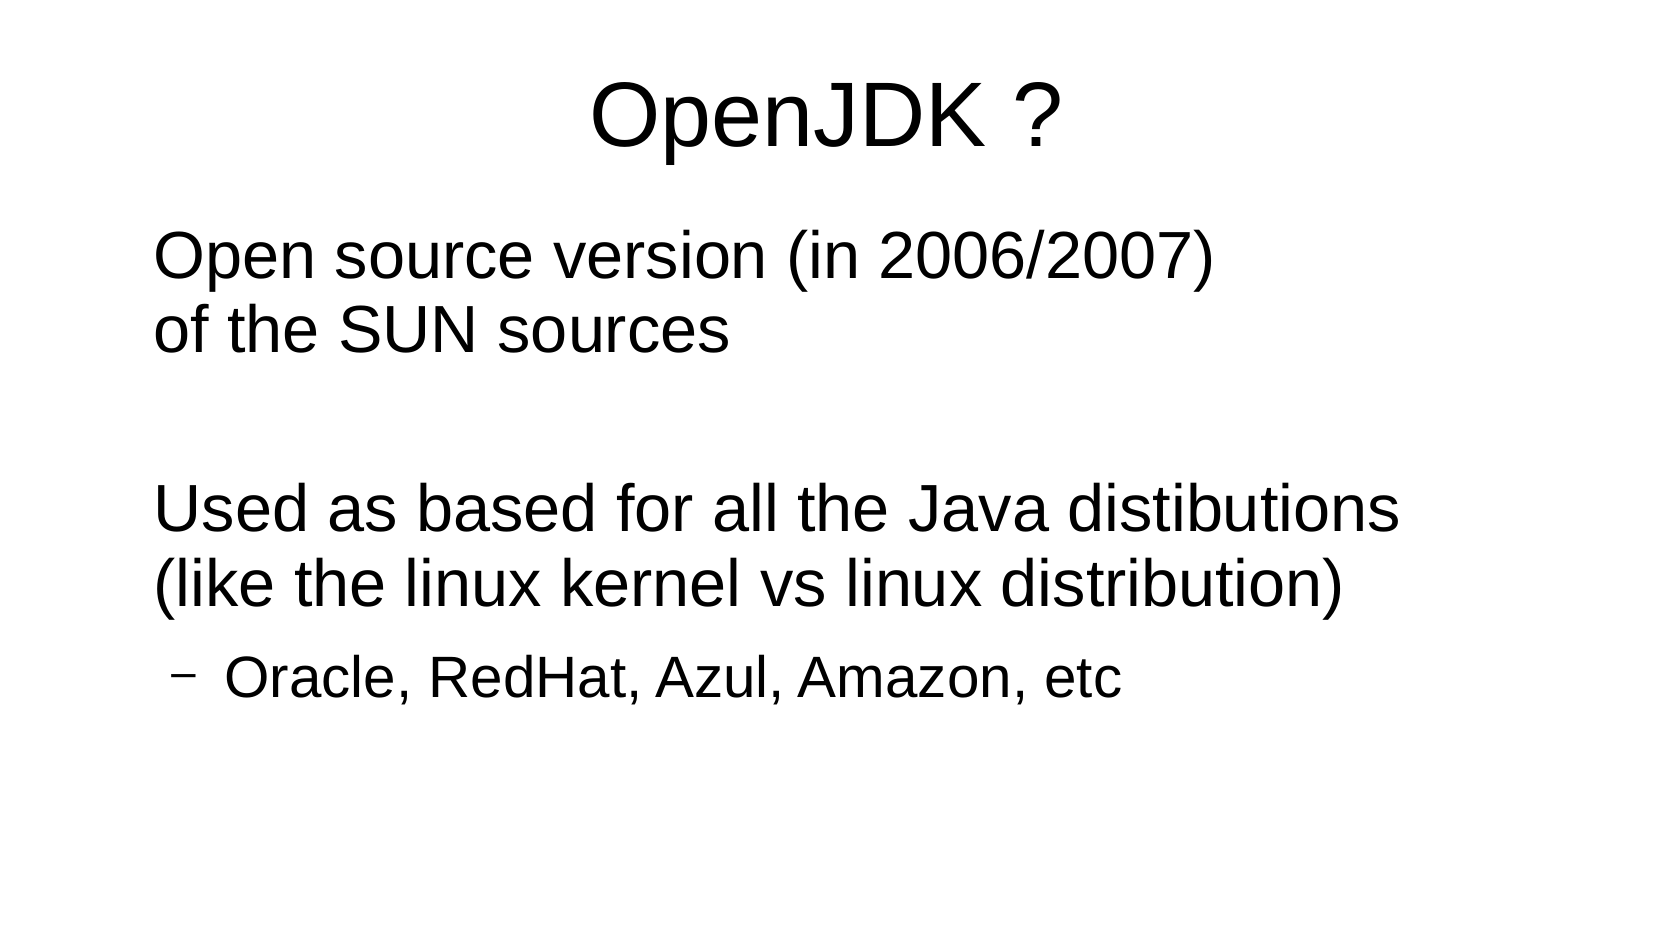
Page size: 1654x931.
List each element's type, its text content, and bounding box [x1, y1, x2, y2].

title OpenJDK ? [82, 37, 1571, 193]
list Open source version (in 2006/2007) of the SUN sources Used as based for all the Java distibutions (like the linux kernel vs linux distribution) Oracle, RedHat, Azul, Amazon, etc [82, 217, 1571, 826]
